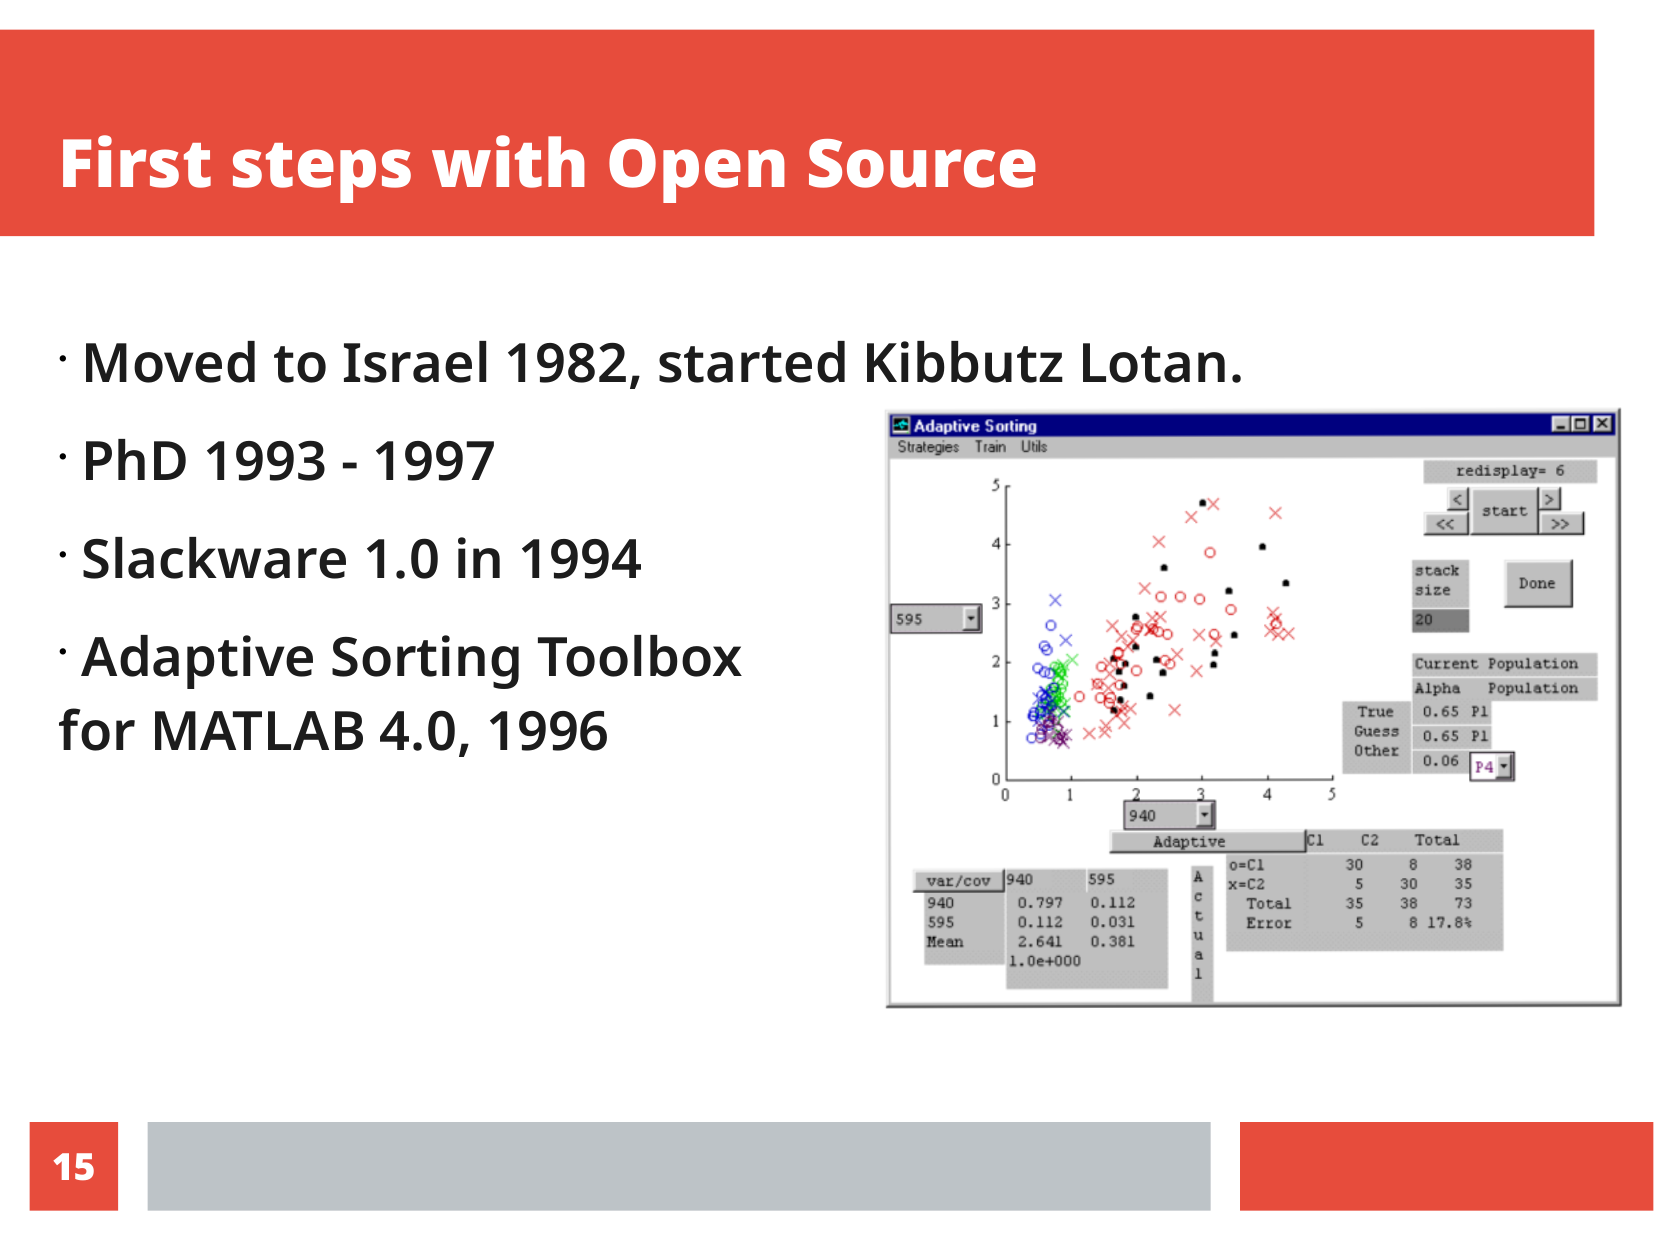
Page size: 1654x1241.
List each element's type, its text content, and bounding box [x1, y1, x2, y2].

title First steps with Open Source [59, 59, 1595, 207]
picture [880, 405, 1628, 1016]
list Moved to Israel 1982, started Kibbutz Lotan. PhD 1993 - 1997 Slackware 1.0 in 1994 Adaptive Sorting Toolbox for MATLAB 4.0, 1996 [59, 324, 1565, 1093]
